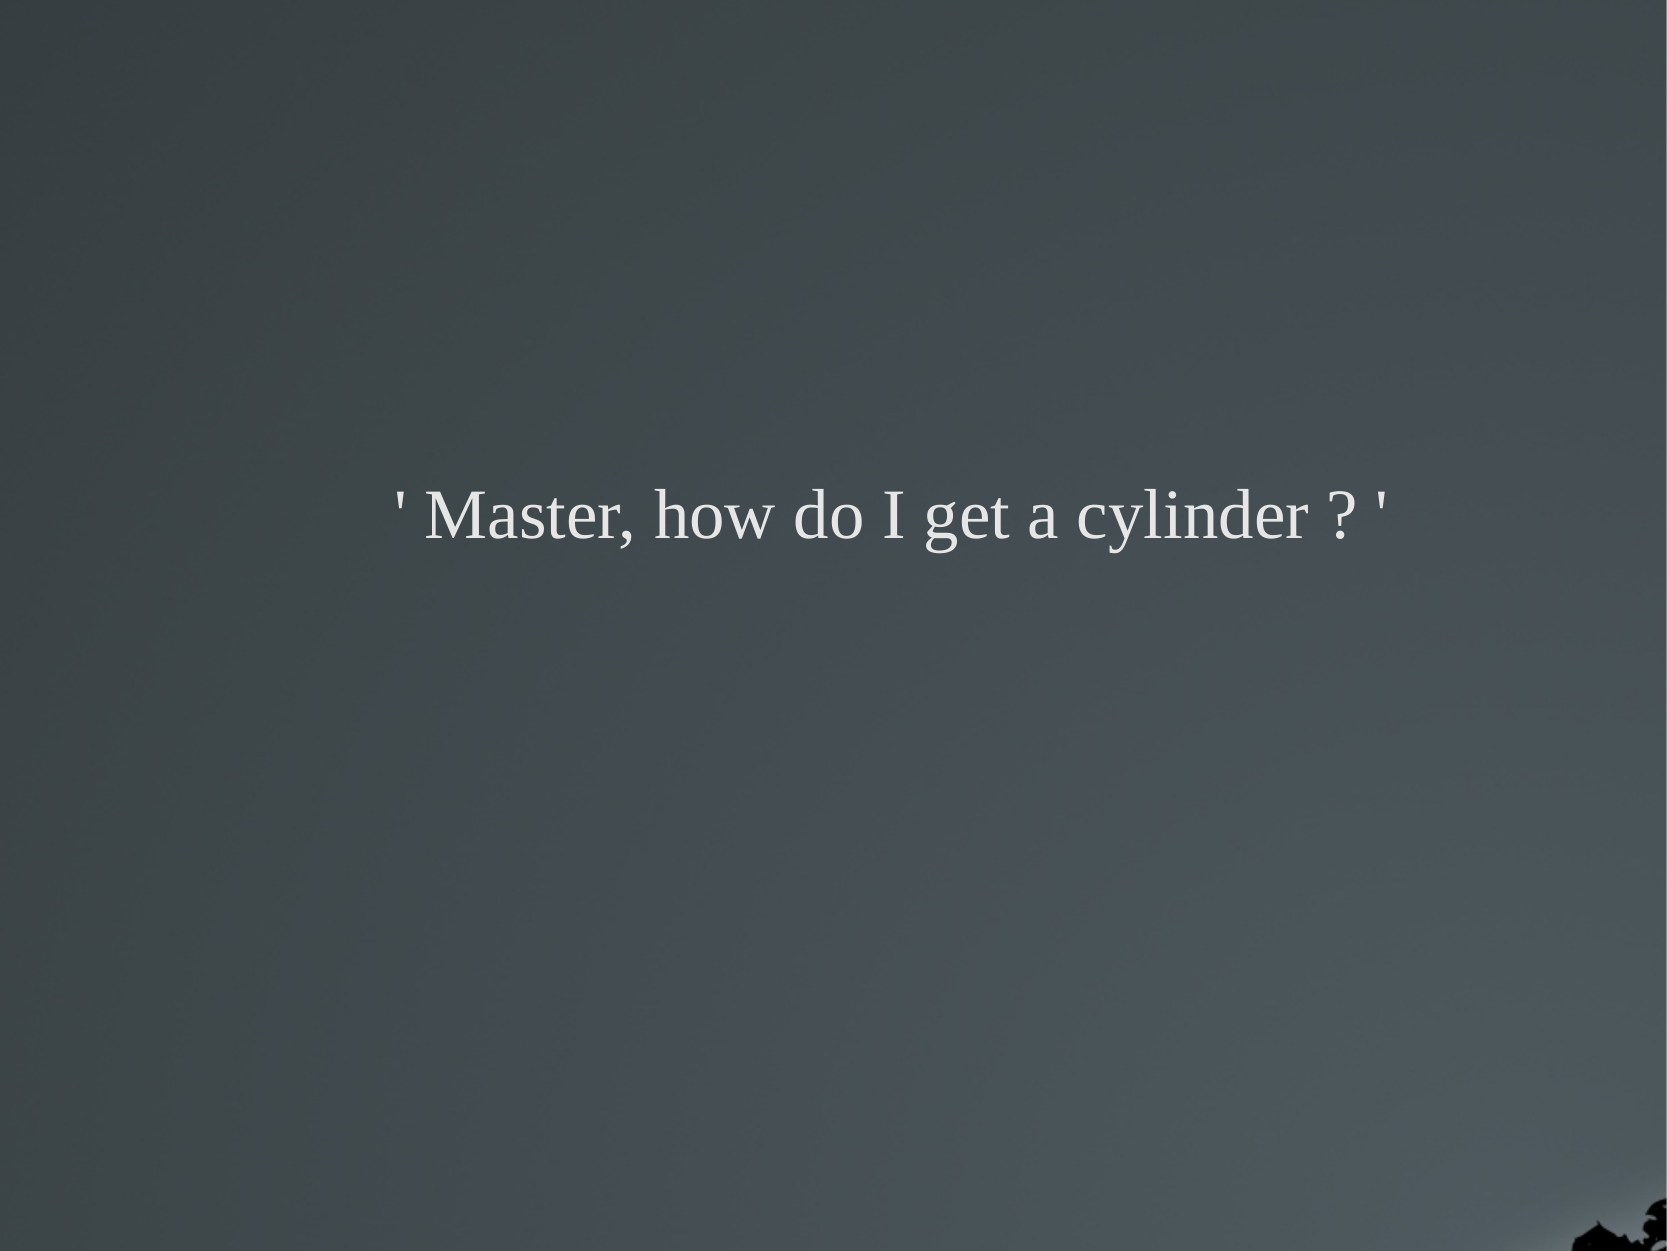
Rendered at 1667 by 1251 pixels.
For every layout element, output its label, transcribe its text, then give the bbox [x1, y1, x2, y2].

picture [0, 0, 1667, 1251]
list ' Master, how do I get a cylinder ? ' [142, 471, 1607, 745]
